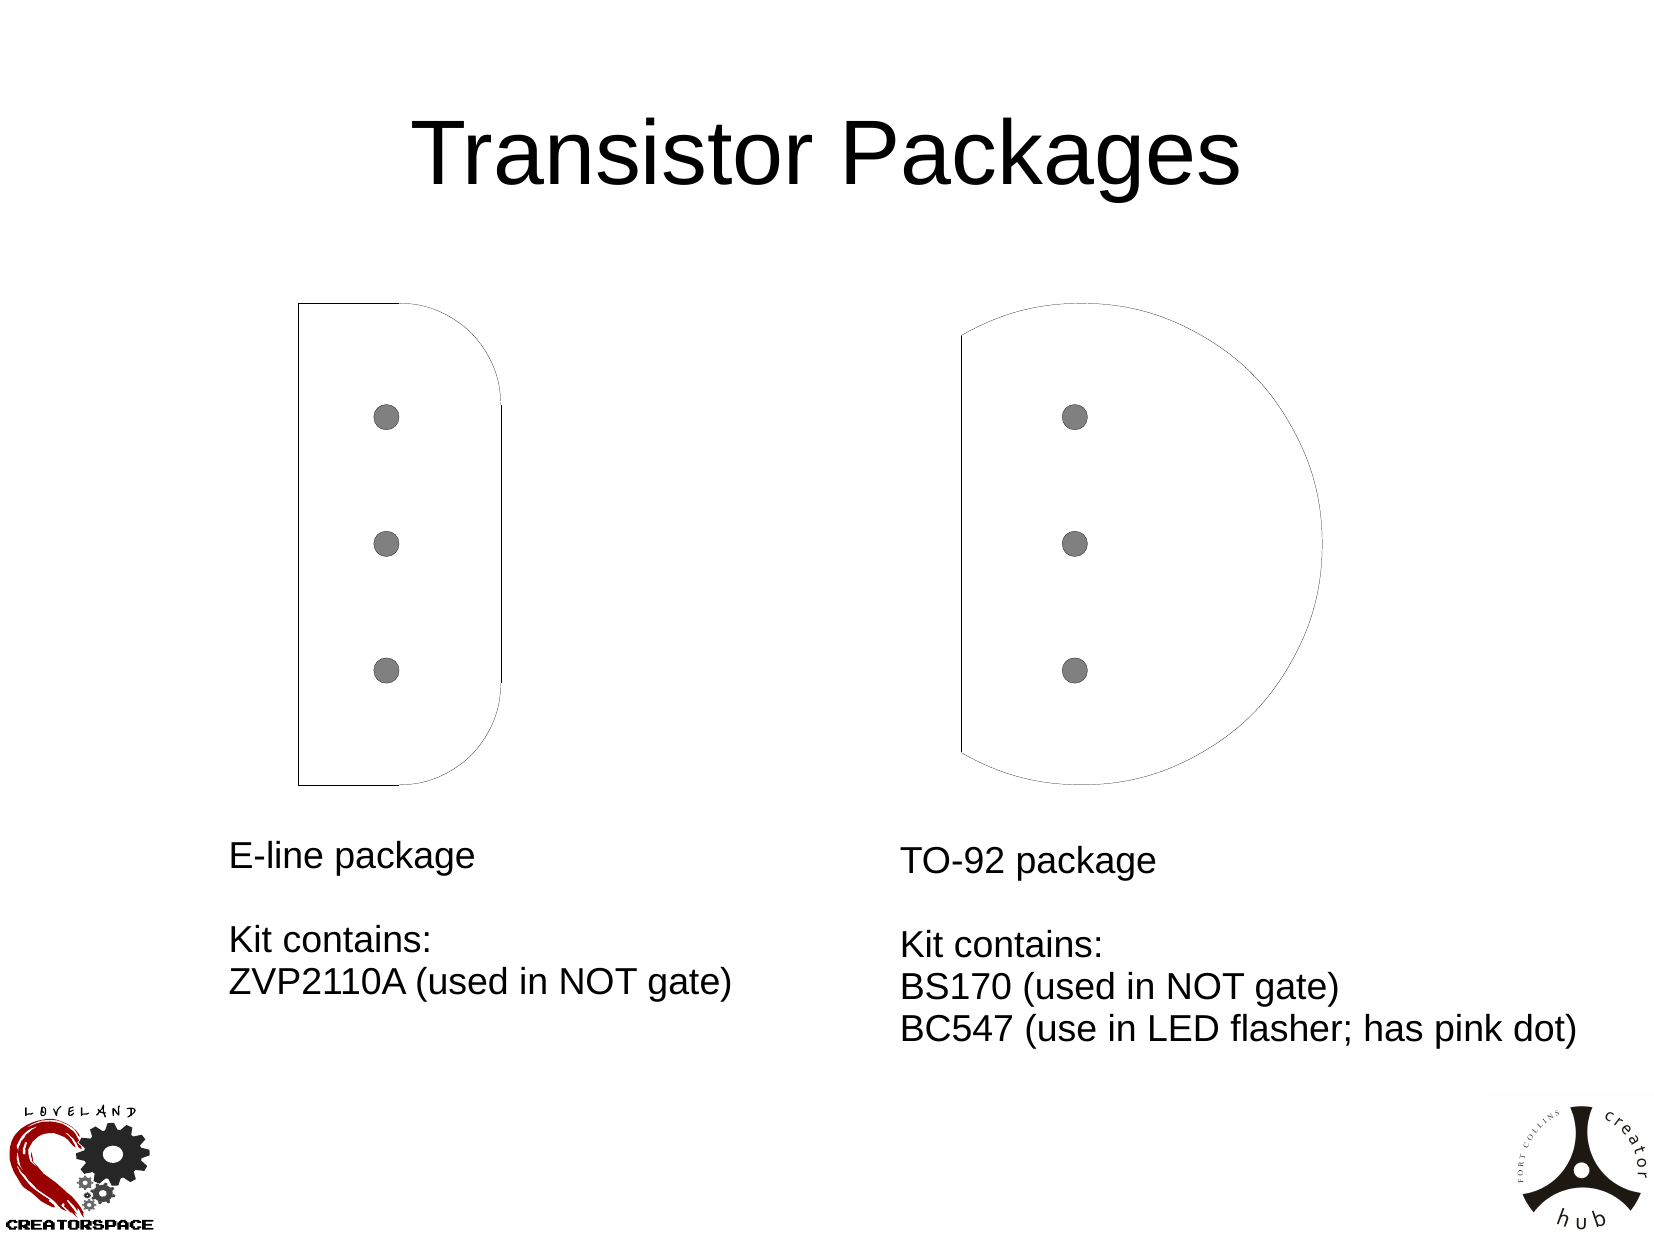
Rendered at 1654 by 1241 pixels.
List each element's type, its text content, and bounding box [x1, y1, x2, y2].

chart [0, 270, 1654, 818]
picture [1485, 1090, 1654, 1241]
title Transistor Packages [82, 49, 1571, 257]
text_box TO-92 package Kit contains: BS170 (used in NOT gate) BC547 (use in LED flasher; has pink dot) [885, 832, 1593, 1100]
text_box E-line package Kit contains: ZVP2110A (used in NOT gate) [213, 826, 751, 1052]
